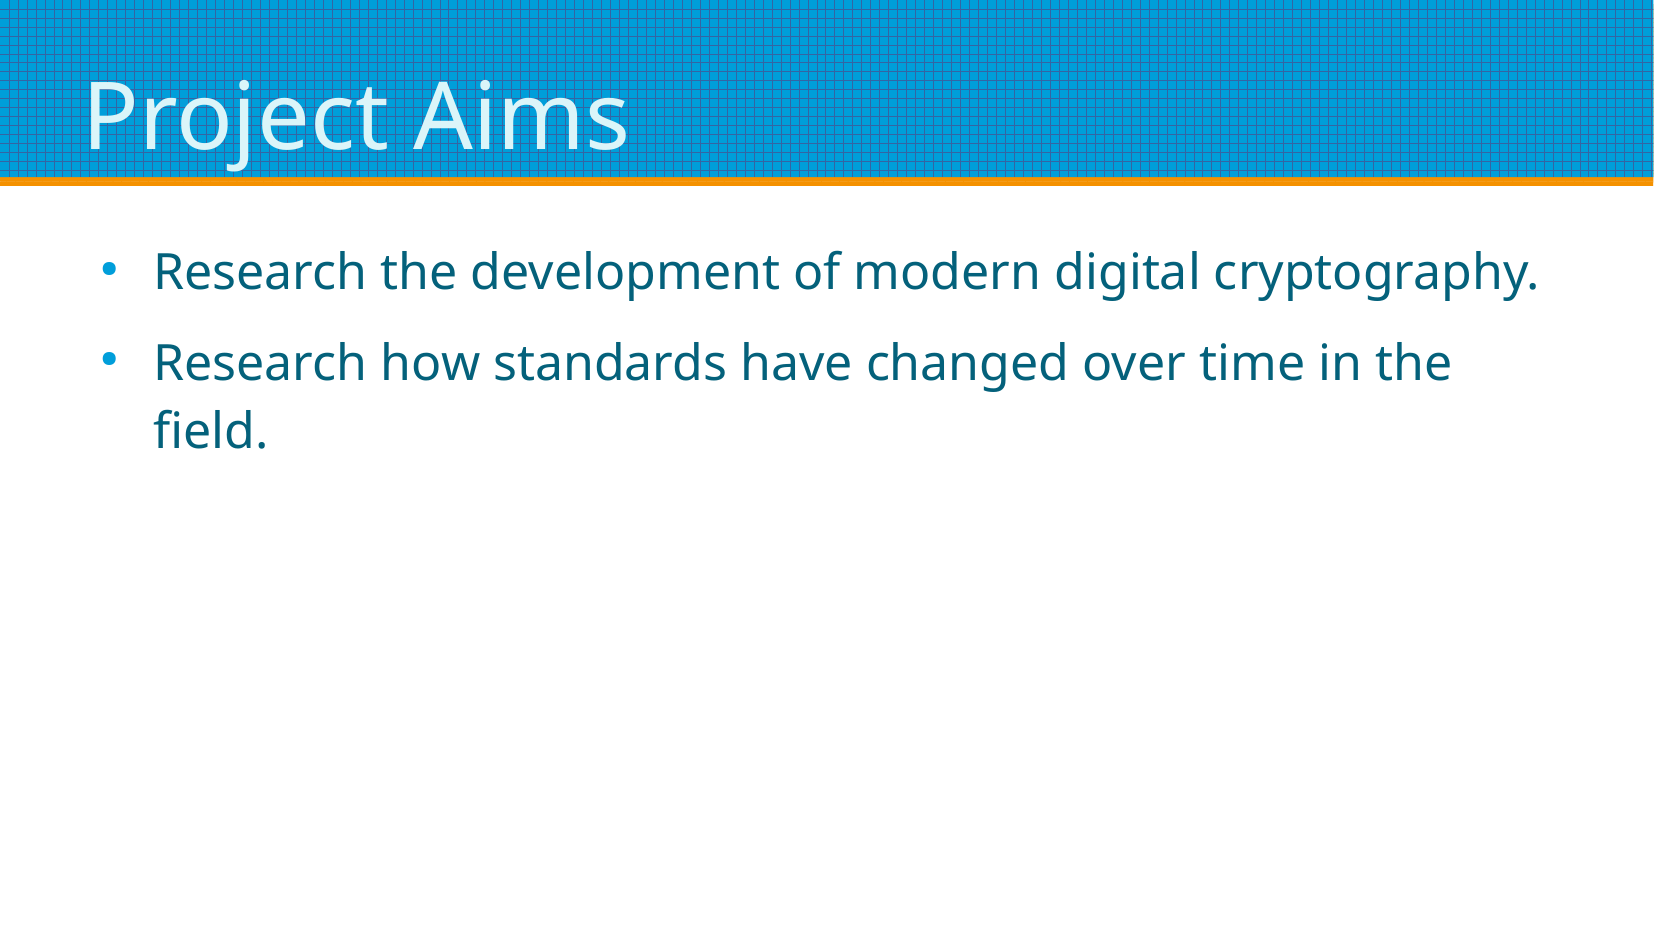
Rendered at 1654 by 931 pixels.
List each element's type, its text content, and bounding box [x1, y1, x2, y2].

title Project Aims [82, 14, 1571, 178]
list Research the development of modern digital cryptography. Research how standards have changed over time in the field. [82, 236, 1571, 813]
